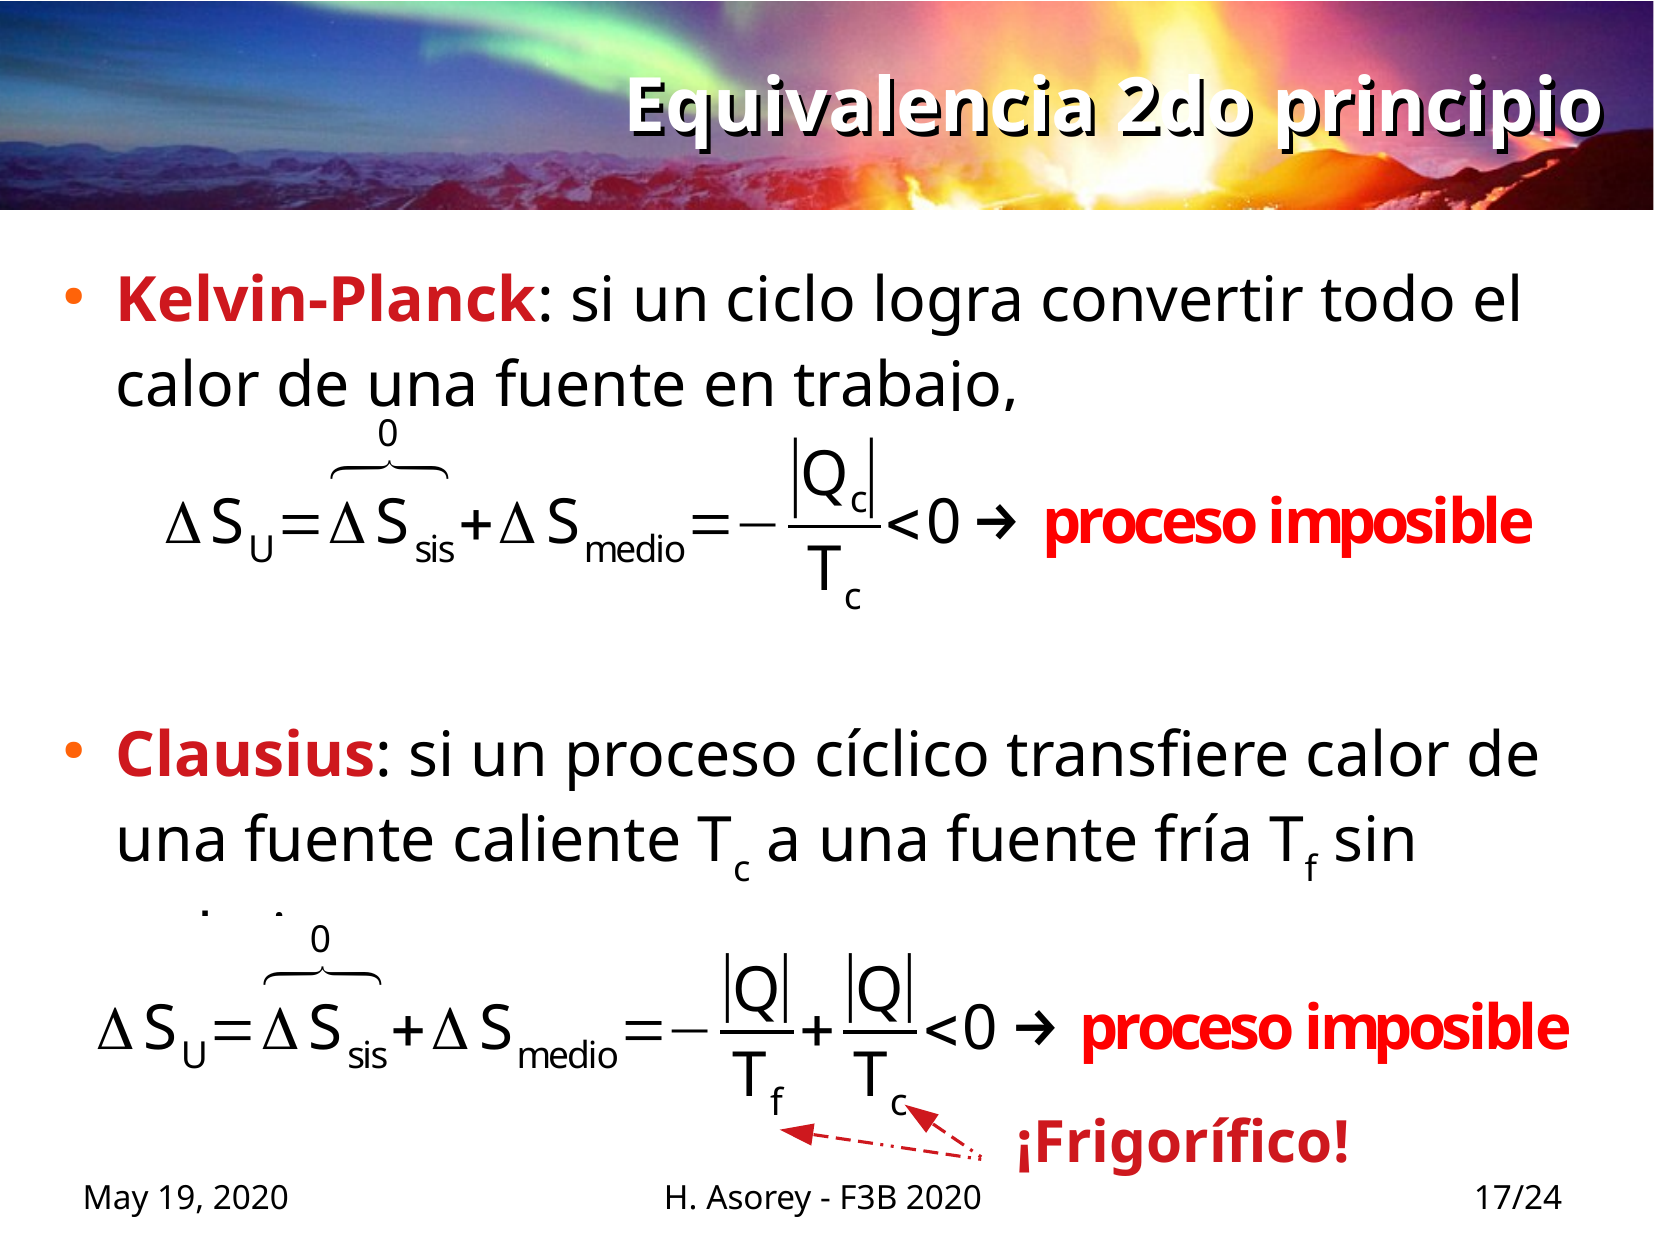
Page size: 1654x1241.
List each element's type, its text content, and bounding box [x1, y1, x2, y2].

chart [156, 410, 1538, 618]
list Kelvin-Planck: si un ciclo logra convertir todo el calor de una fuente en trabajo, Clausius: si un proceso cíclico transfiere calor de una fuente caliente Tc a una fuente fría Tf sin trabajo externo, |Qc|=|Qf|=Q, pero Tf<Tc: [45, 255, 1606, 1156]
text_box ¡Frigorífico! [1001, 1092, 1311, 1179]
chart [89, 916, 1575, 1124]
picture [0, 1, 1654, 210]
title Equivalencia 2do principio [45, 15, 1606, 191]
